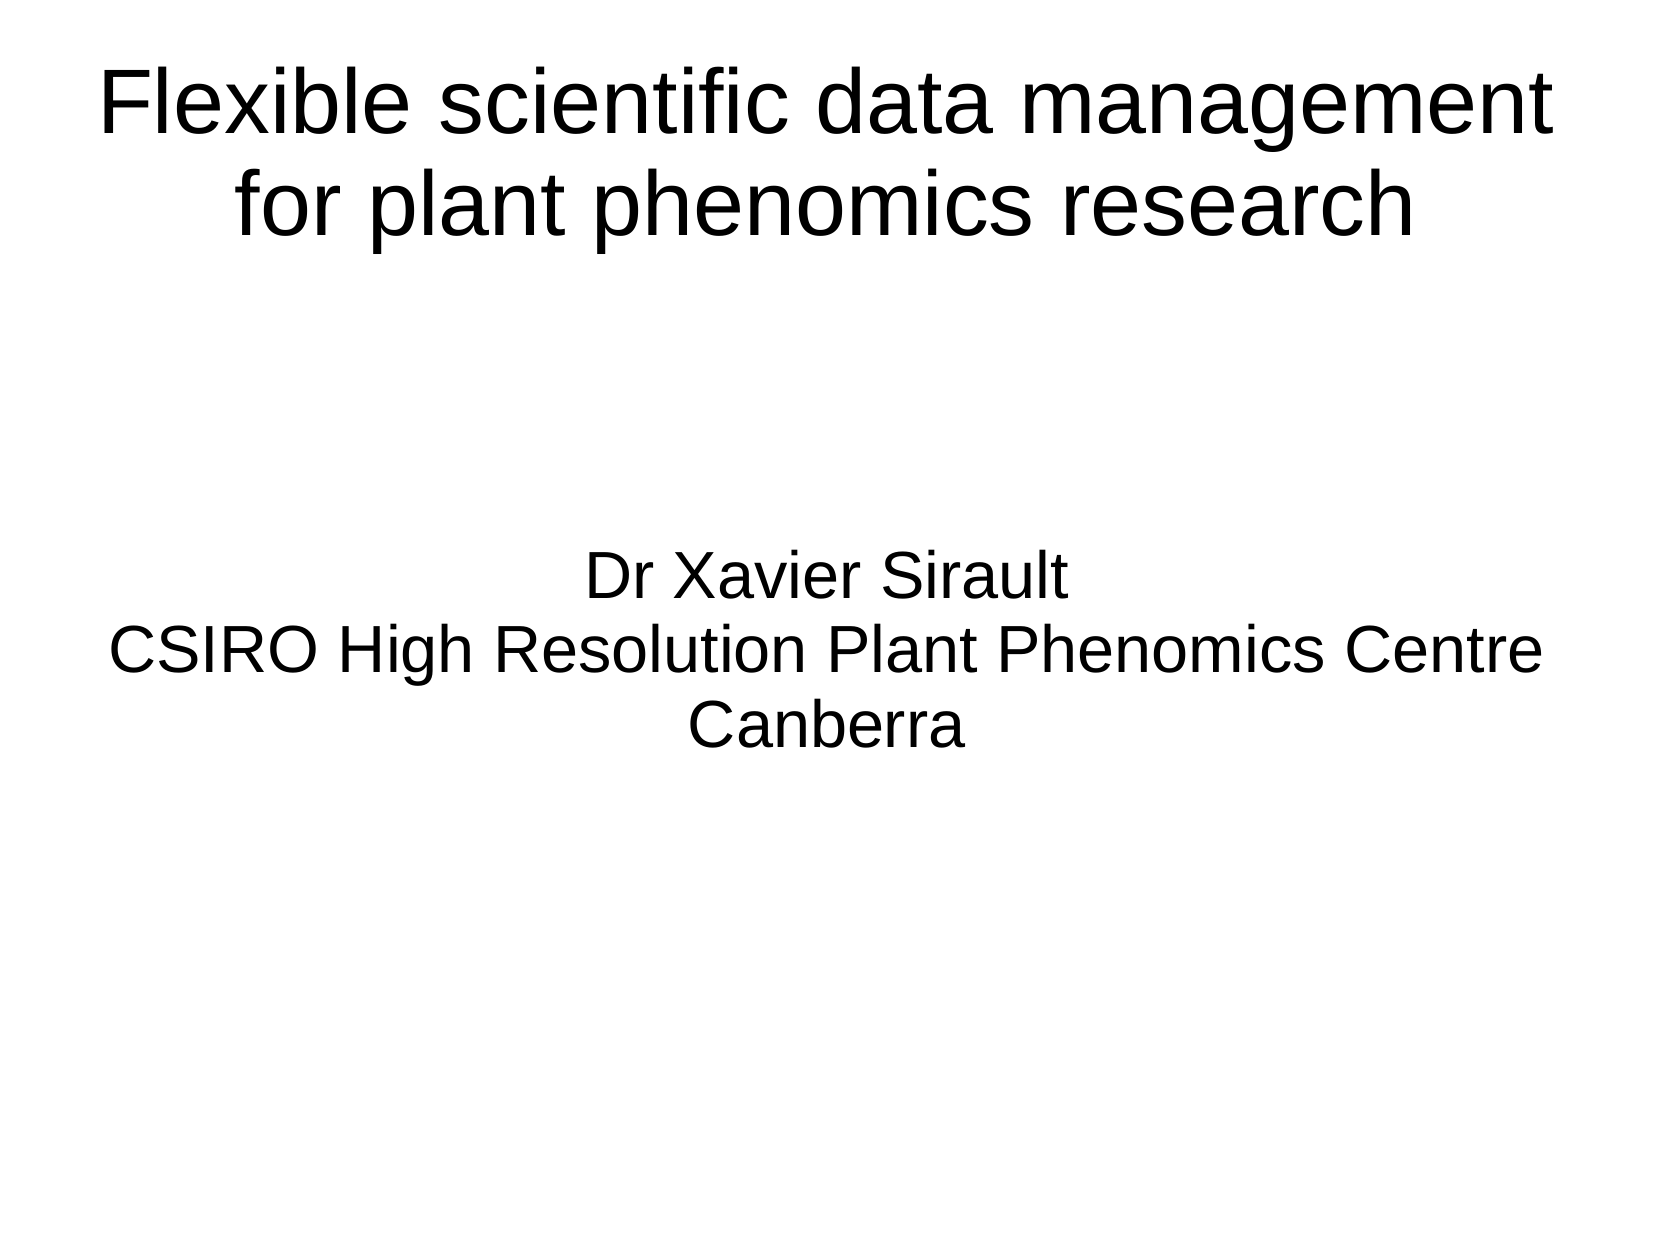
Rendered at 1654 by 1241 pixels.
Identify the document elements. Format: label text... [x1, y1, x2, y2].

subtitle Dr Xavier Sirault CSIRO High Resolution Plant Phenomics Centre Canberra [82, 290, 1571, 1010]
title Flexible scientific data management for plant phenomics research [82, 49, 1571, 257]
